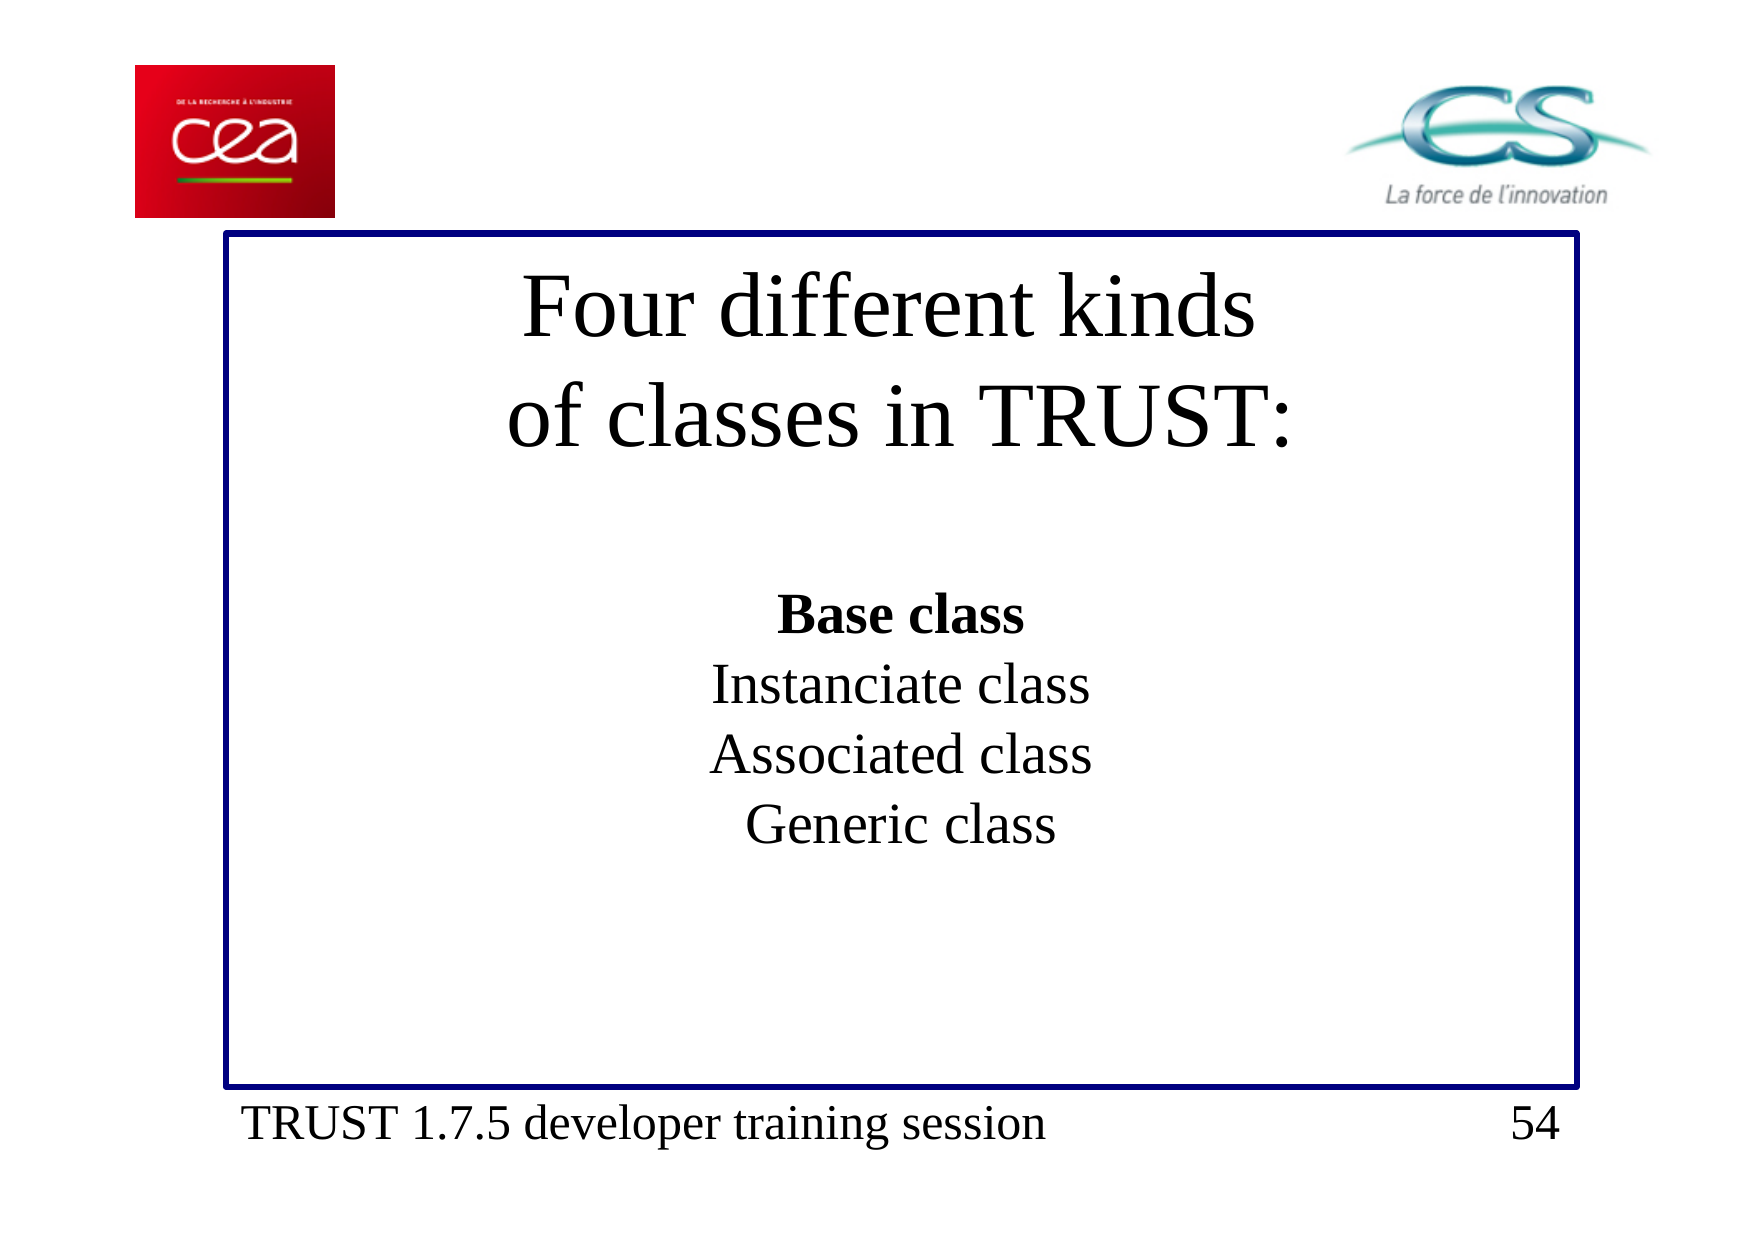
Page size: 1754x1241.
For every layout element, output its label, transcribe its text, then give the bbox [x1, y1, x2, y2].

picture [1340, 73, 1662, 218]
picture [135, 65, 335, 218]
title Four different kinds of classes in TRUST: Base class Instanciate class Associated class Generic class [225, 233, 1577, 1087]
